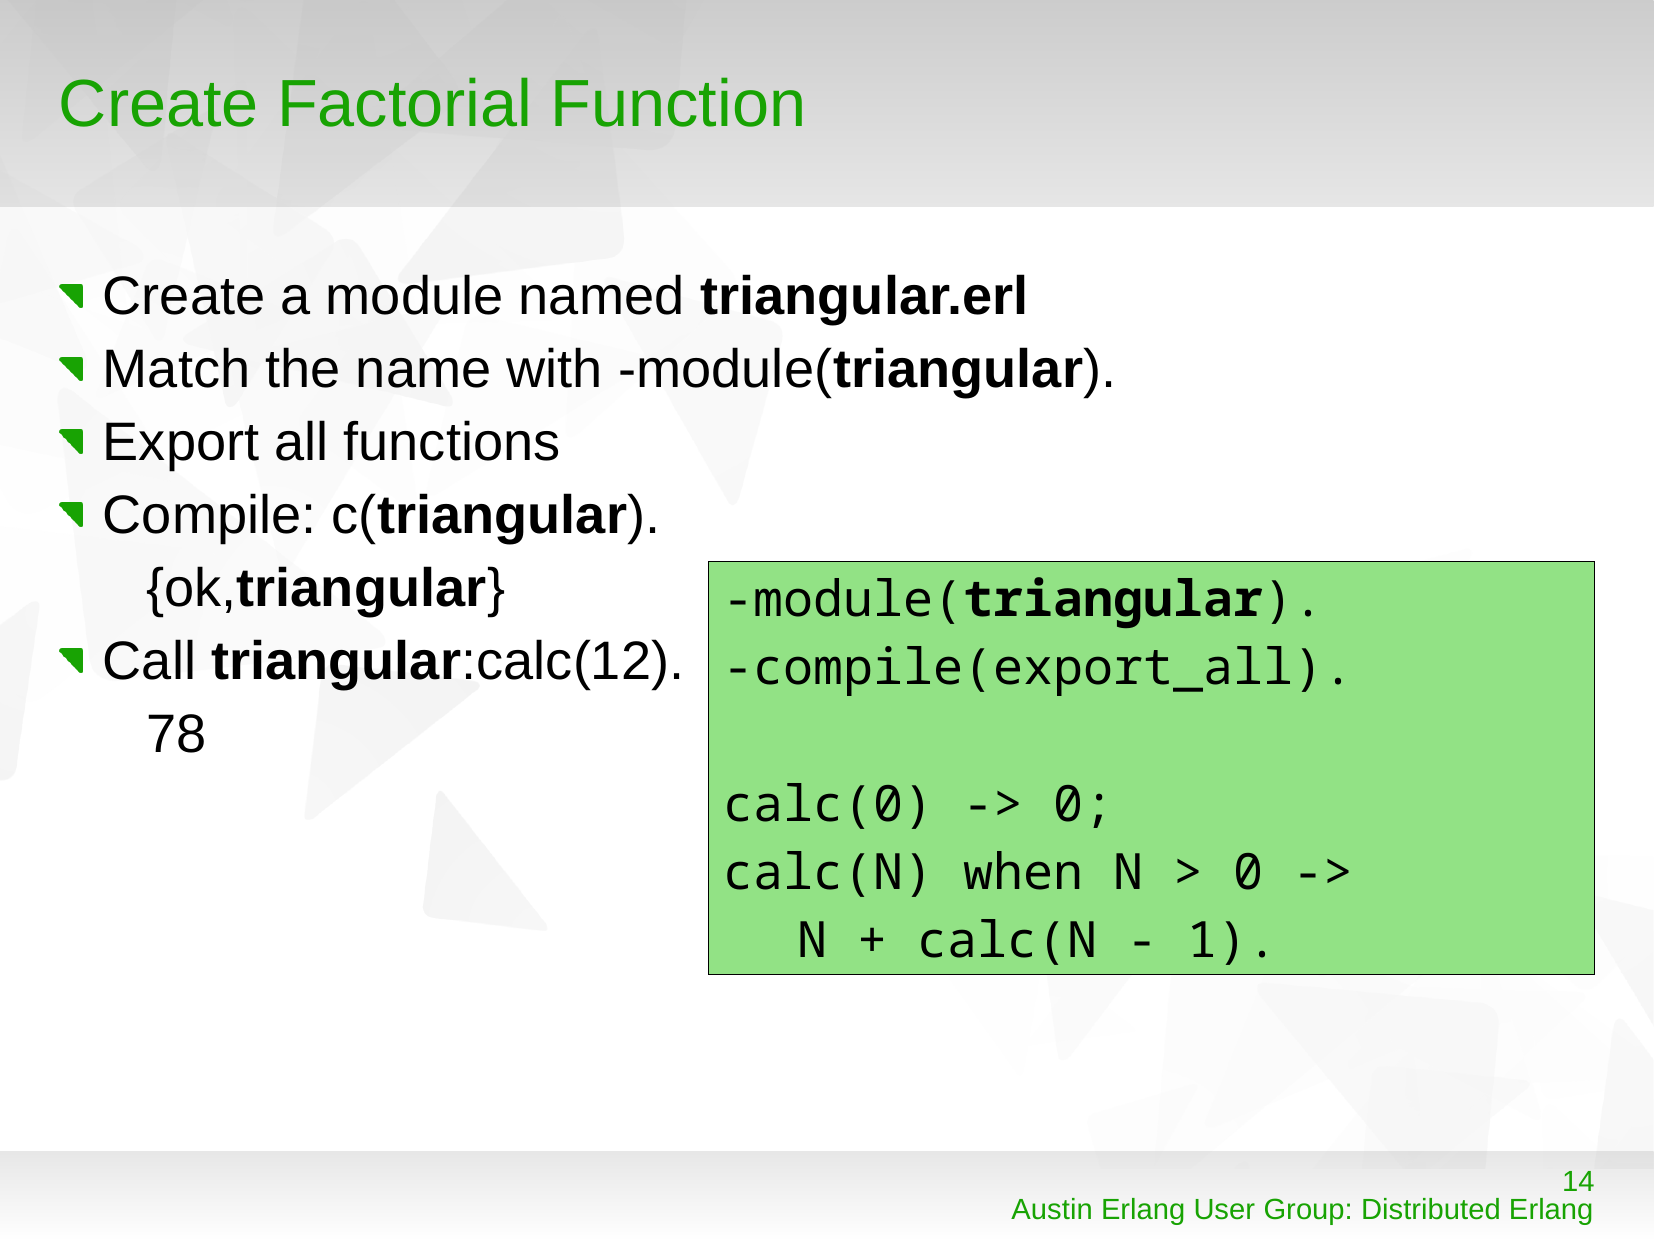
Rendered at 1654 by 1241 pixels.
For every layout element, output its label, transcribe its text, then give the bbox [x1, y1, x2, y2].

list Create a module named triangular.erl Match the name with -module(triangular). Export all functions Compile: c(triangular). {ok,triangular} Call triangular:calc(12). 78 [59, 265, 1152, 1114]
text_box -module(triangular). -compile(export_all). calc(0) -> 0; calc(N) when N > 0 -> N + calc(N - 1). [708, 561, 1595, 975]
title Create Factorial Function [59, 29, 1595, 178]
picture [0, 0, 783, 931]
picture [915, 548, 1654, 1169]
